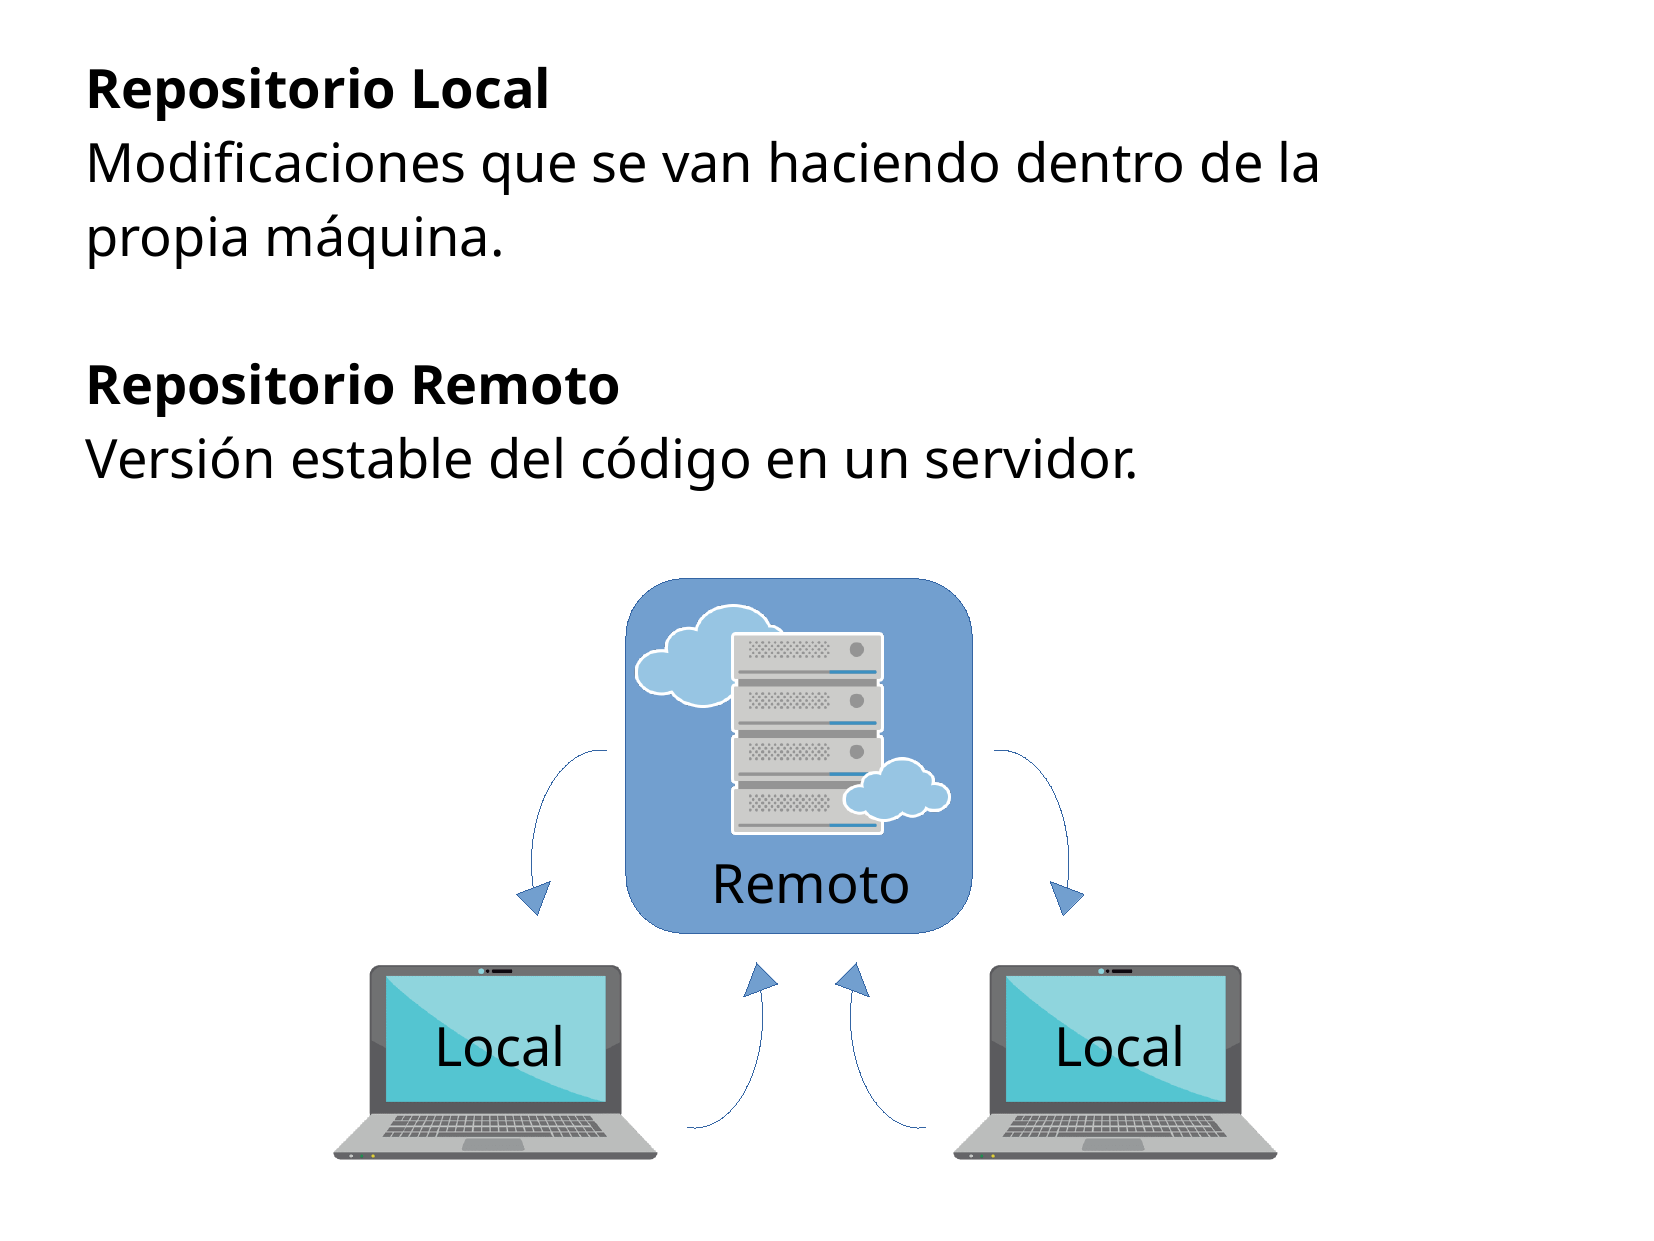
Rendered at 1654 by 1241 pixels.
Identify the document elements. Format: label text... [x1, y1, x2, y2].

text_box Local [1039, 1001, 1247, 1101]
text_box [994, 750, 1084, 916]
text_box [637, 578, 973, 838]
text_box [625, 612, 696, 934]
text_box [687, 962, 778, 1129]
picture [936, 883, 1294, 1241]
text_box [516, 750, 607, 916]
text_box [835, 962, 926, 1129]
picture [631, 602, 954, 838]
text_box Remoto [696, 838, 998, 938]
text_box Local [419, 1001, 626, 1101]
picture [316, 883, 674, 1241]
picture [533, 883, 543, 887]
text_box Repositorio Local Modificaciones que se van haciendo dentro de la propia máquina. Repositorio Remoto Versión estable del código en un servidor. [70, 43, 1501, 578]
